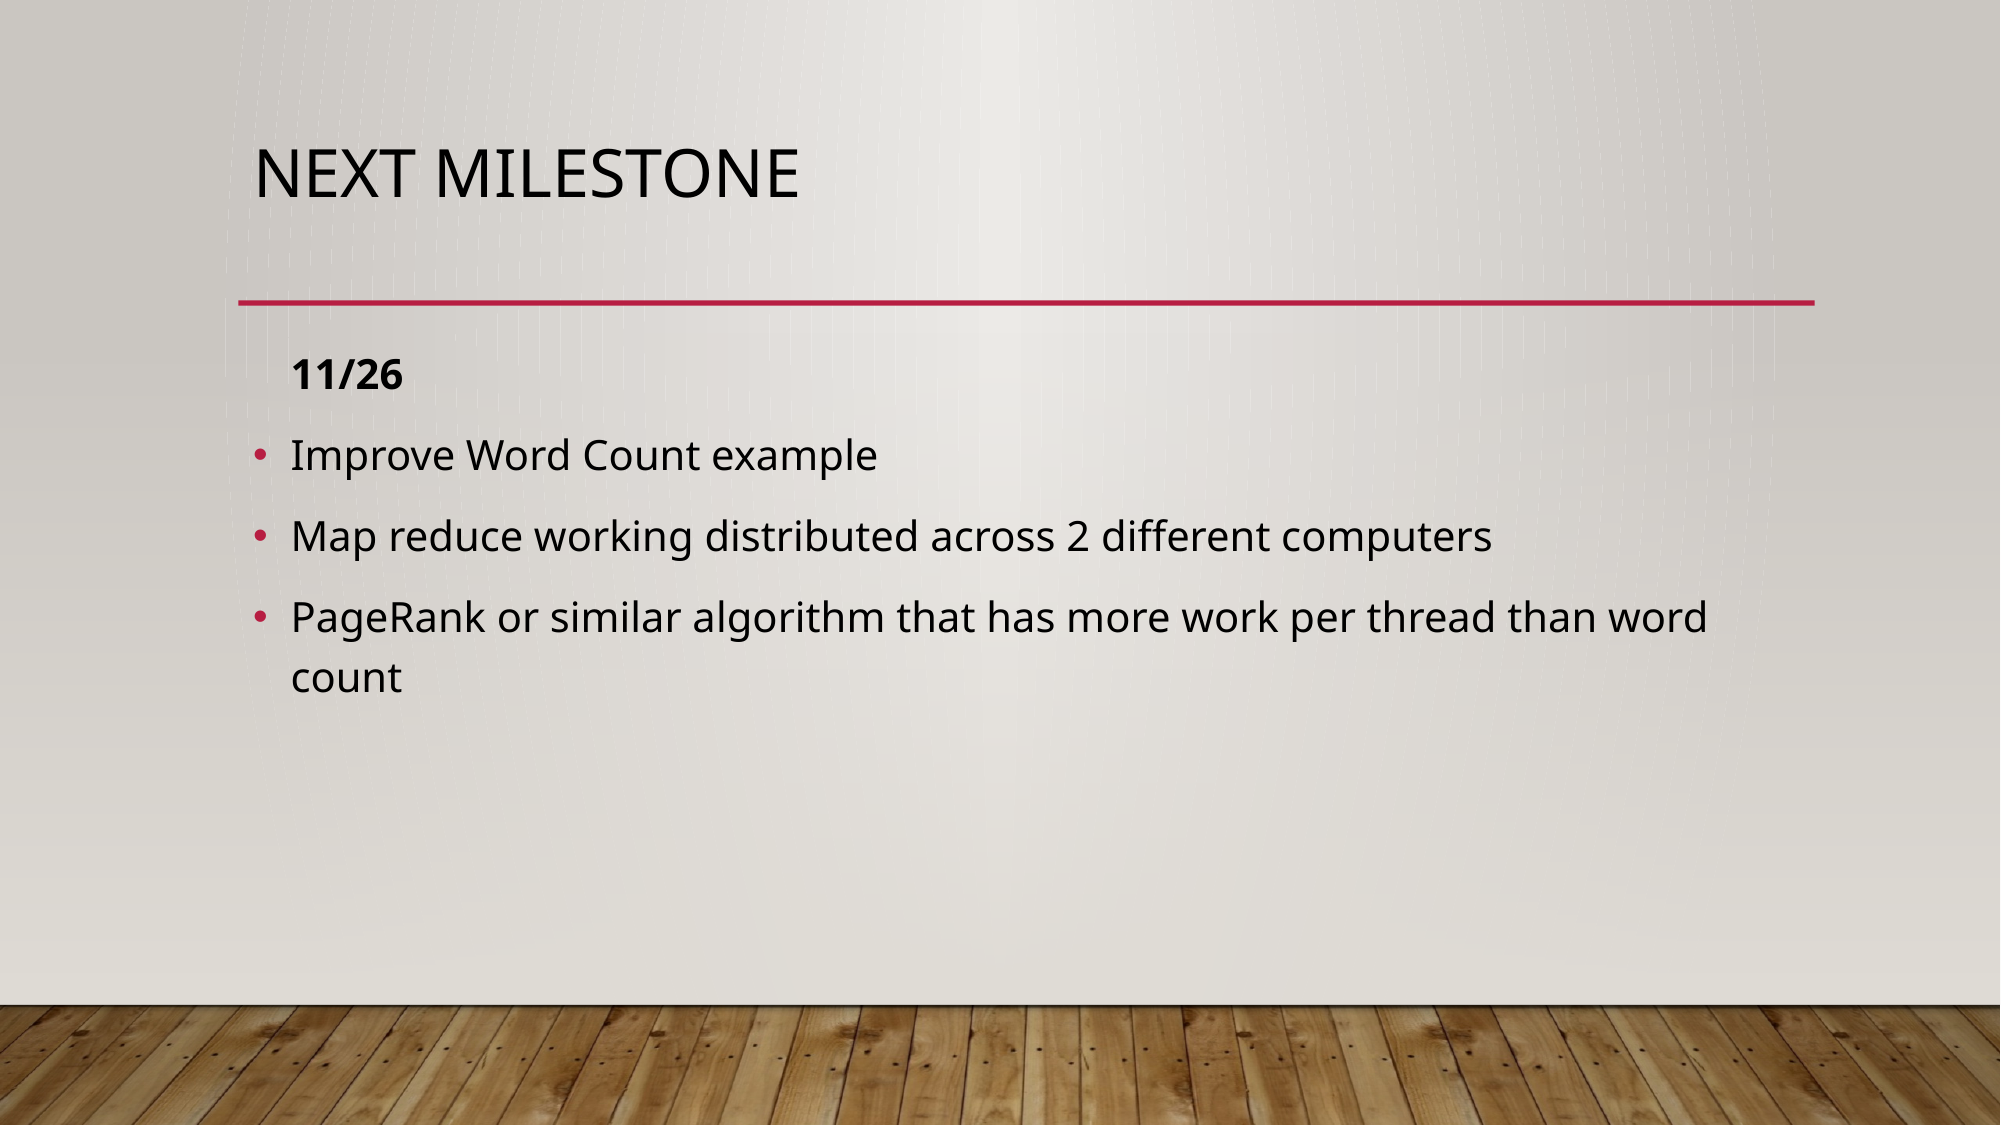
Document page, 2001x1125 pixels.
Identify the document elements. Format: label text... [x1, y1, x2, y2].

list 11/26 Improve Word Count example Map reduce working distributed across 2 different computers PageRank or similar algorithm that has more work per thread than word count [238, 330, 1814, 897]
picture [0, 1005, 2000, 1125]
title NEXT Milestone [238, 131, 1814, 305]
